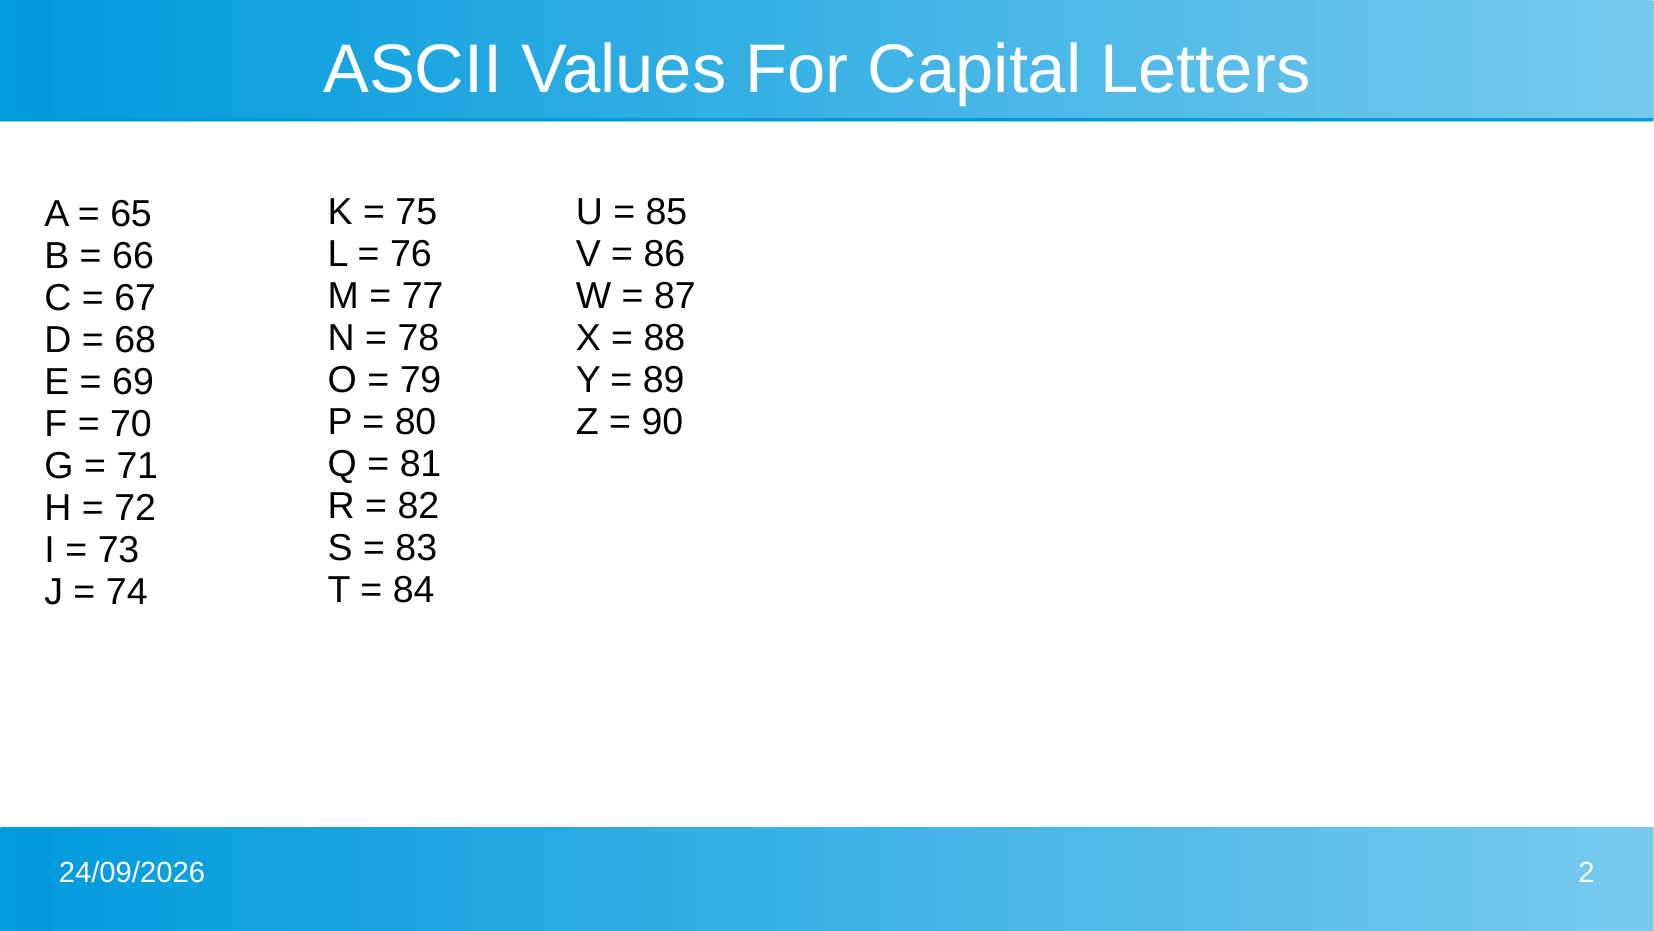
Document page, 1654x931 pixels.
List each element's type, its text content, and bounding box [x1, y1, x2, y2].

text_box K = 75 L = 76 M = 77 N = 78 O = 79 P = 80 Q = 81 R = 82 S = 83 T = 84 [312, 183, 491, 618]
text_box A = 65 B = 66 C = 67 D = 68 E = 69 F = 70 G = 71 H = 72 I = 73 J = 74 [29, 185, 266, 621]
text_box U = 85 V = 86 W = 87 X = 88 Y = 89 Z = 90 [561, 183, 827, 450]
title ASCII Values For Capital Letters [59, 29, 1595, 108]
